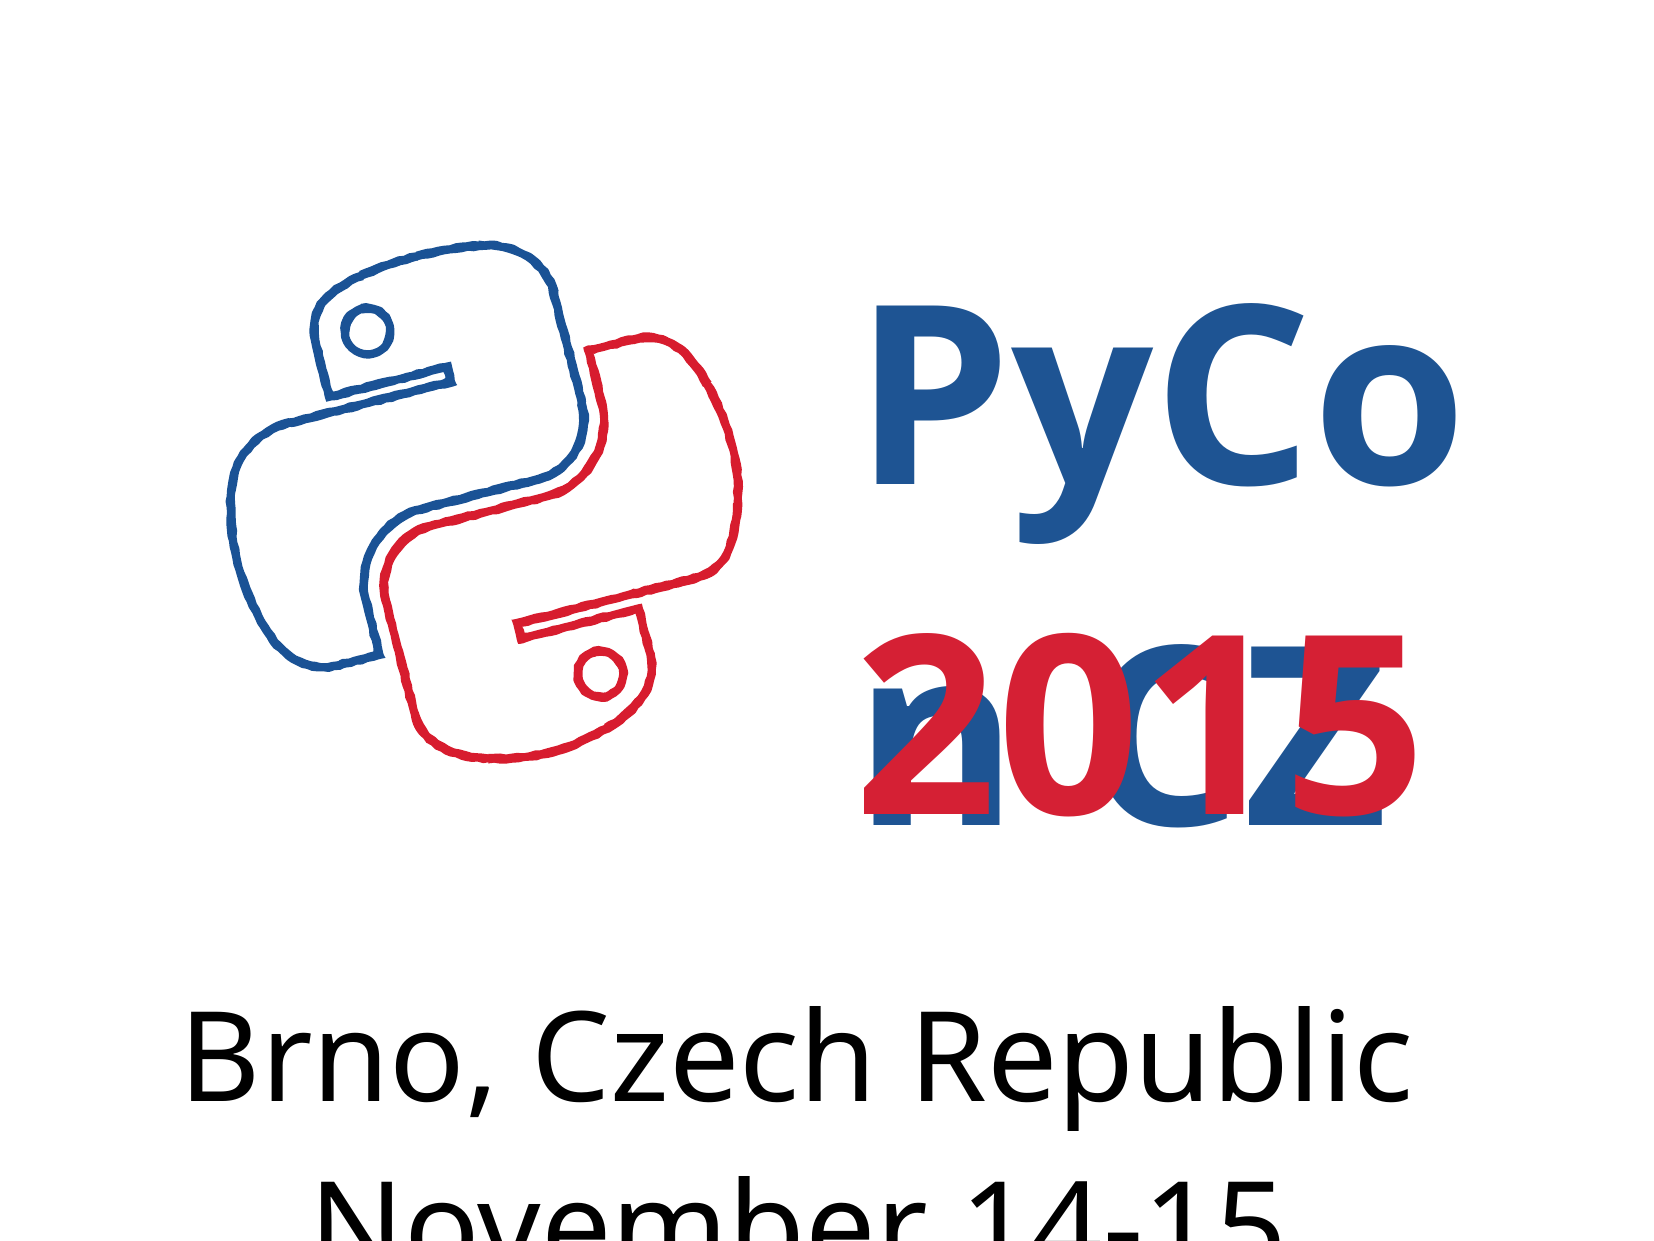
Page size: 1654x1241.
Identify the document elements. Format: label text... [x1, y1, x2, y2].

text_box 2015 [840, 540, 1576, 981]
picture [150, 164, 864, 885]
text_box Brno, Czech Republic November 14-15 [165, 960, 1516, 1190]
text_box PyCon CZ [840, 210, 1501, 540]
